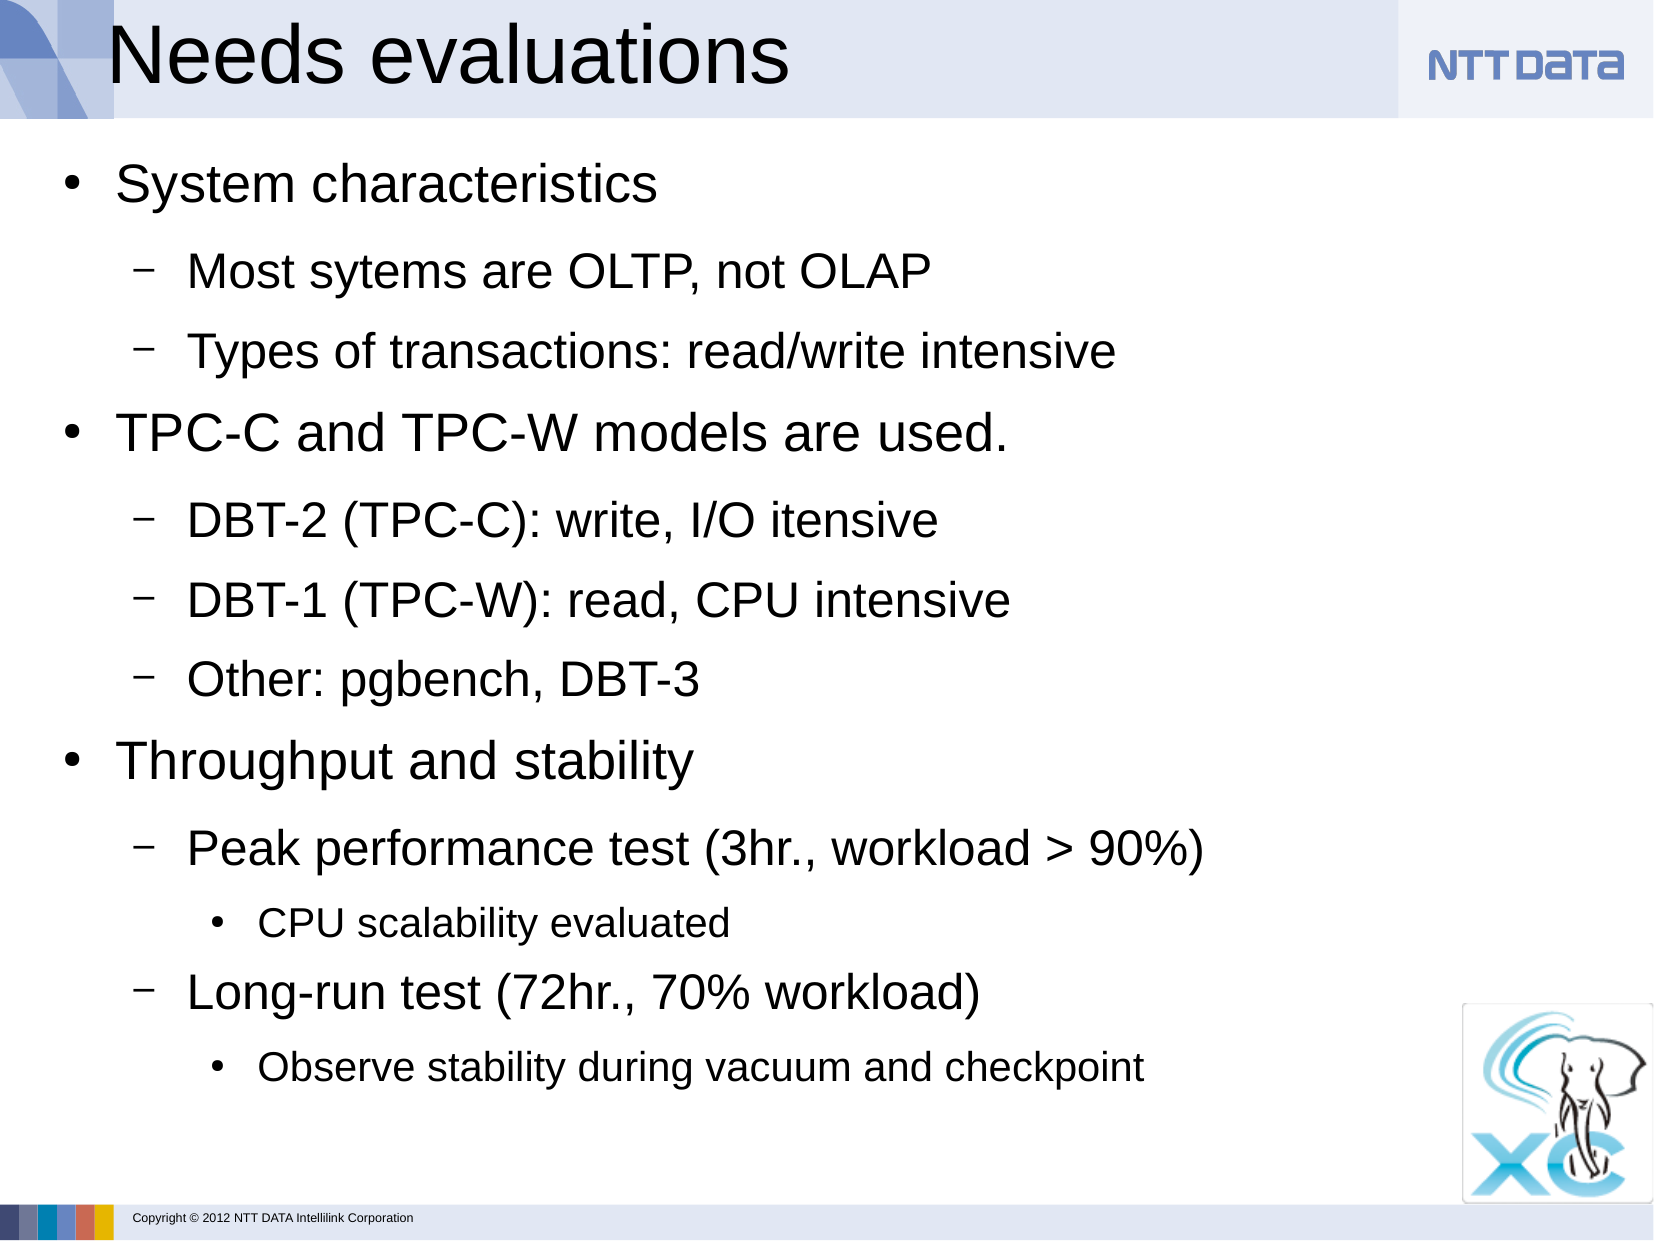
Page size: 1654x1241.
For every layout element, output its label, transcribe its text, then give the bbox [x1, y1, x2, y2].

picture [1429, 50, 1624, 80]
picture [1462, 1003, 1654, 1204]
picture [0, 0, 114, 119]
list System characteristics Most sytems are OLTP, not OLAP Types of transactions: read/write intensive TPC-C and TPC-W models are used. DBT-2 (TPC-C): write, I/O itensive DBT-1 (TPC-W): read, CPU intensive Other: pgbench, DBT-3 Throughput and stability Peak performance test (3hr., workload > 90%) CPU scalability evaluated Long-run test (72hr., 70% workload) Observe stability during vacuum and checkpoint [44, 153, 1501, 1182]
title Needs evaluations [106, 7, 1399, 101]
